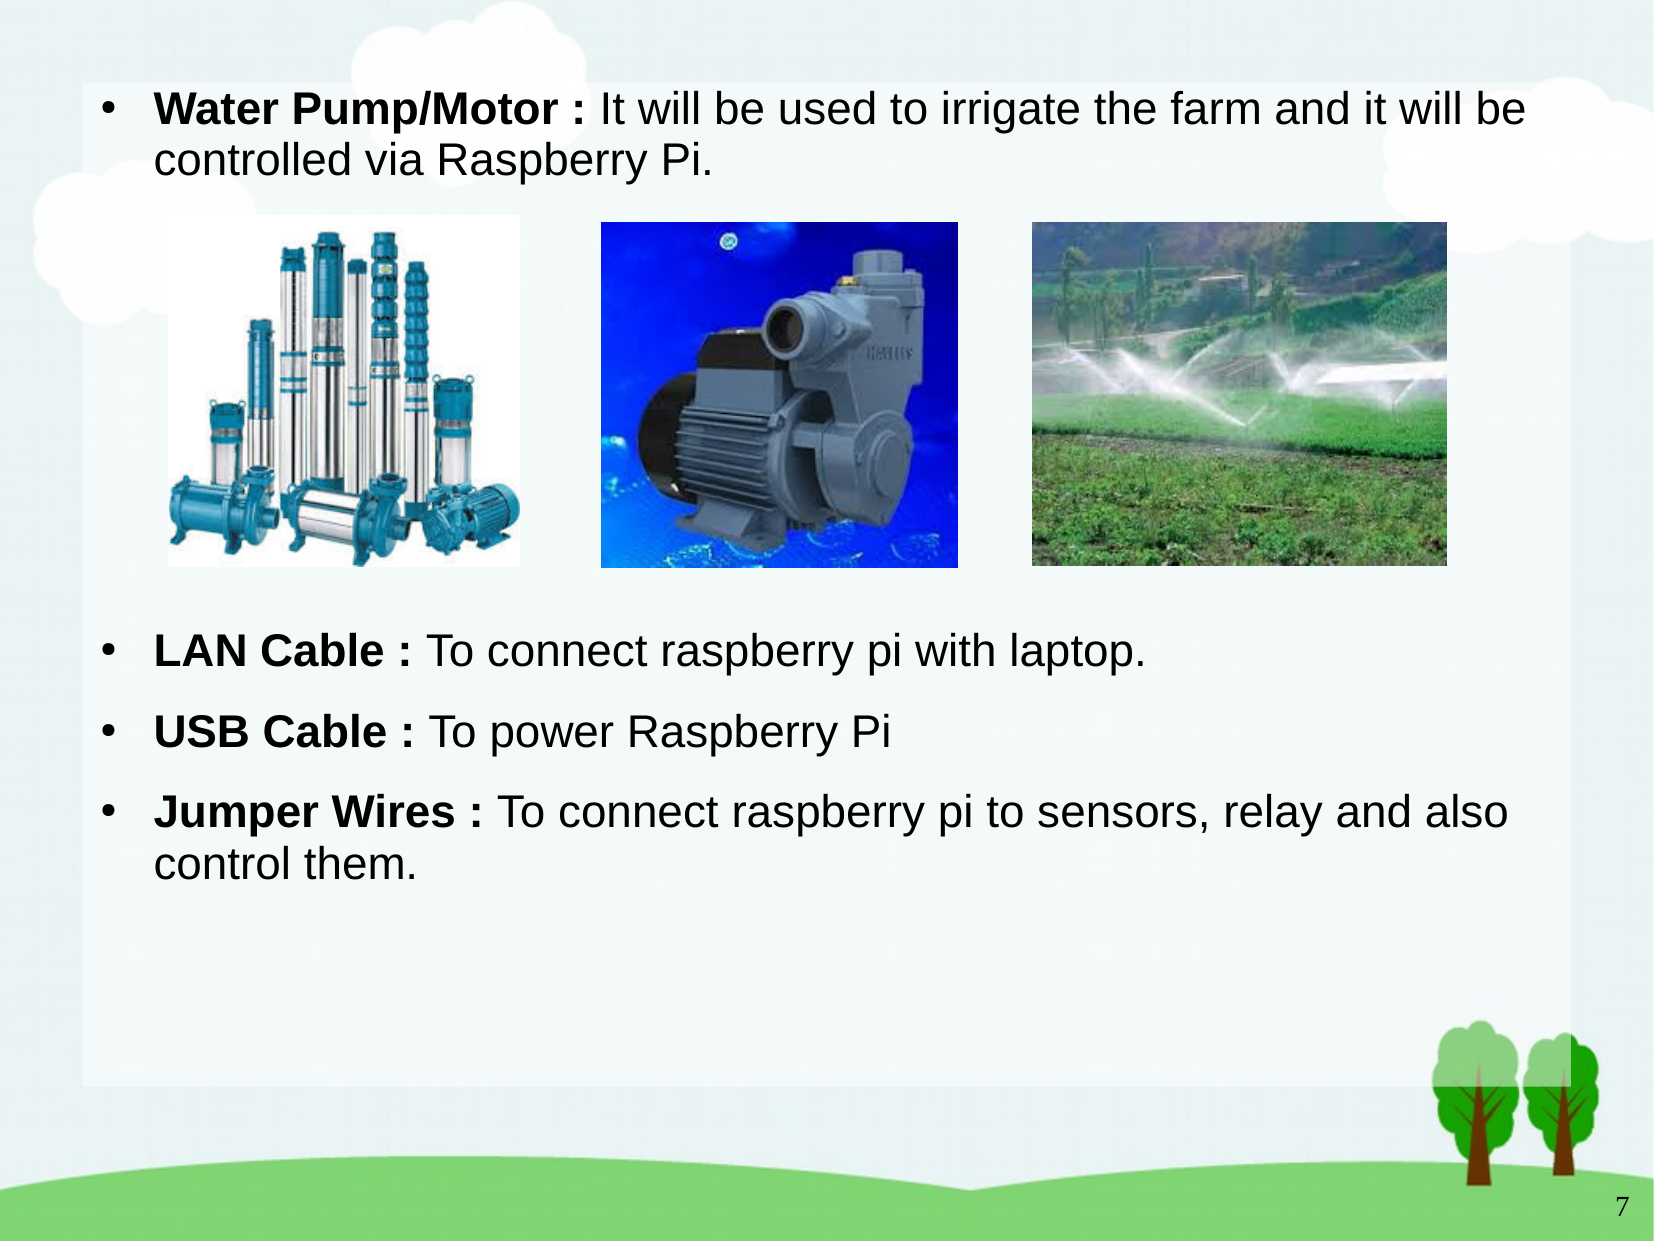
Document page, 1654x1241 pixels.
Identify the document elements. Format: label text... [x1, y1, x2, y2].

list Water Pump/Motor : It will be used to irrigate the farm and it will be controlled via Raspberry Pi. LAN Cable : To connect raspberry pi with laptop. USB Cable : To power Raspberry Pi Jumper Wires : To connect raspberry pi to sensors, relay and also control them. [82, 82, 1571, 1087]
picture [0, 0, 1654, 1241]
